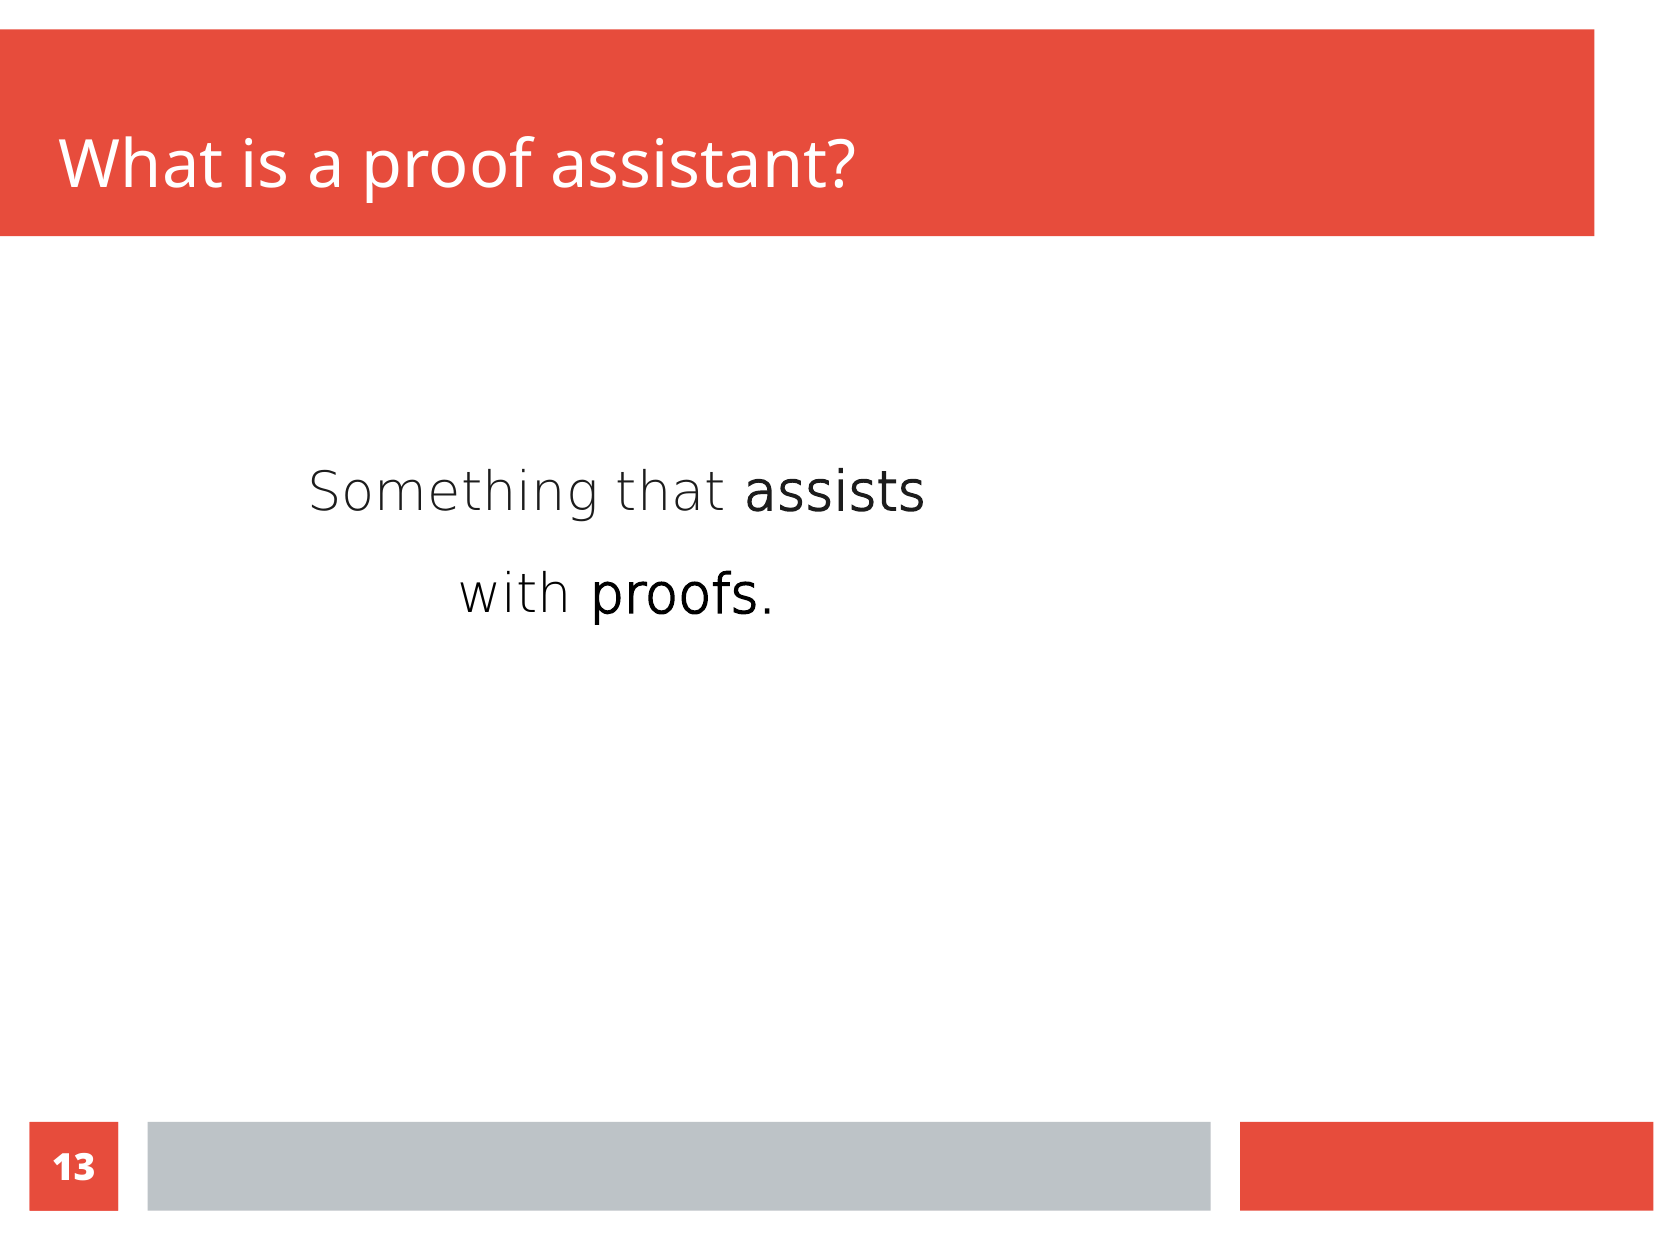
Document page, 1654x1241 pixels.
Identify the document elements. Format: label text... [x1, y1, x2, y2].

title What is a proof assistant? [59, 59, 1595, 207]
list Something that assists [255, 384, 991, 556]
text_box with proofs. [390, 555, 841, 633]
